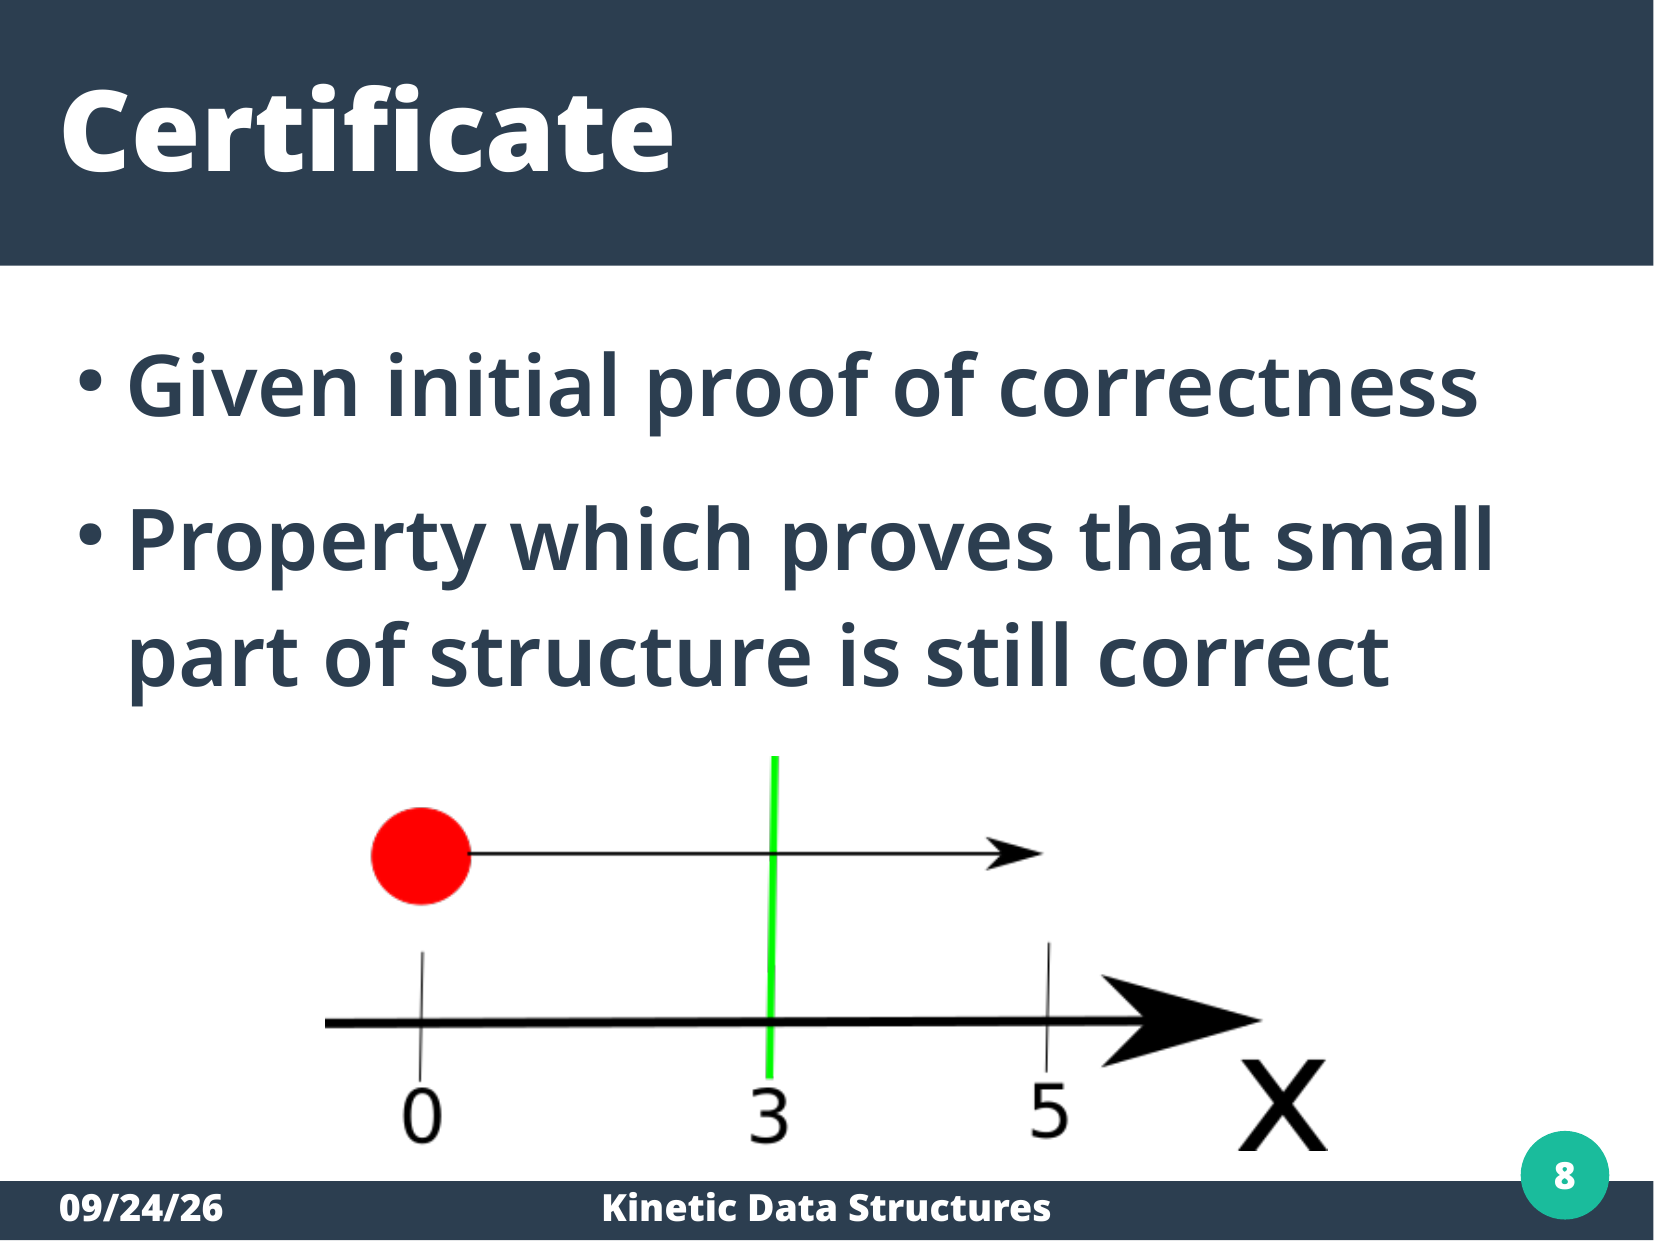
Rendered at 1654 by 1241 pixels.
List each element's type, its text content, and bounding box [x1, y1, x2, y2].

list Given initial proof of correctness Property which proves that small part of structure is still correct [59, 324, 1595, 720]
picture [325, 756, 1328, 1151]
title Certificate [59, 49, 1595, 207]
